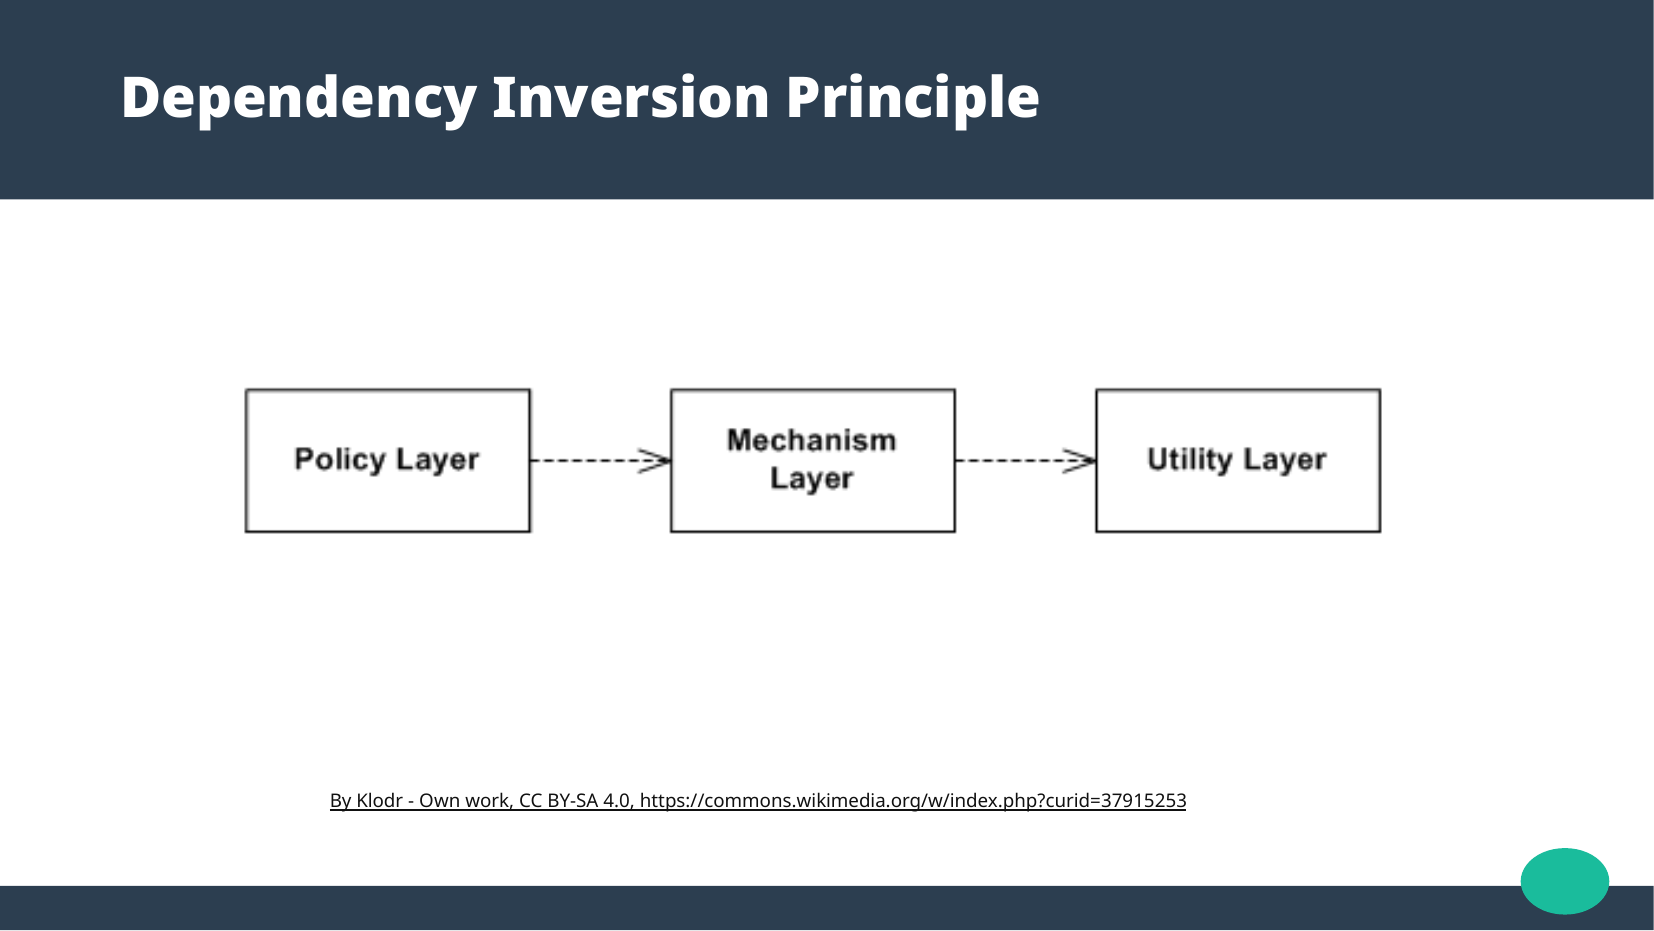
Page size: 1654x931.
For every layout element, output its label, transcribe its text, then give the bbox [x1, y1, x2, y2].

picture [210, 344, 1441, 600]
text_box By Klodr - Own work, CC BY-SA 4.0, https://commons.wikimedia.org/w/index.php?curid=37915253 [315, 780, 1456, 821]
title Dependency Inversion Principle [120, 37, 1595, 155]
